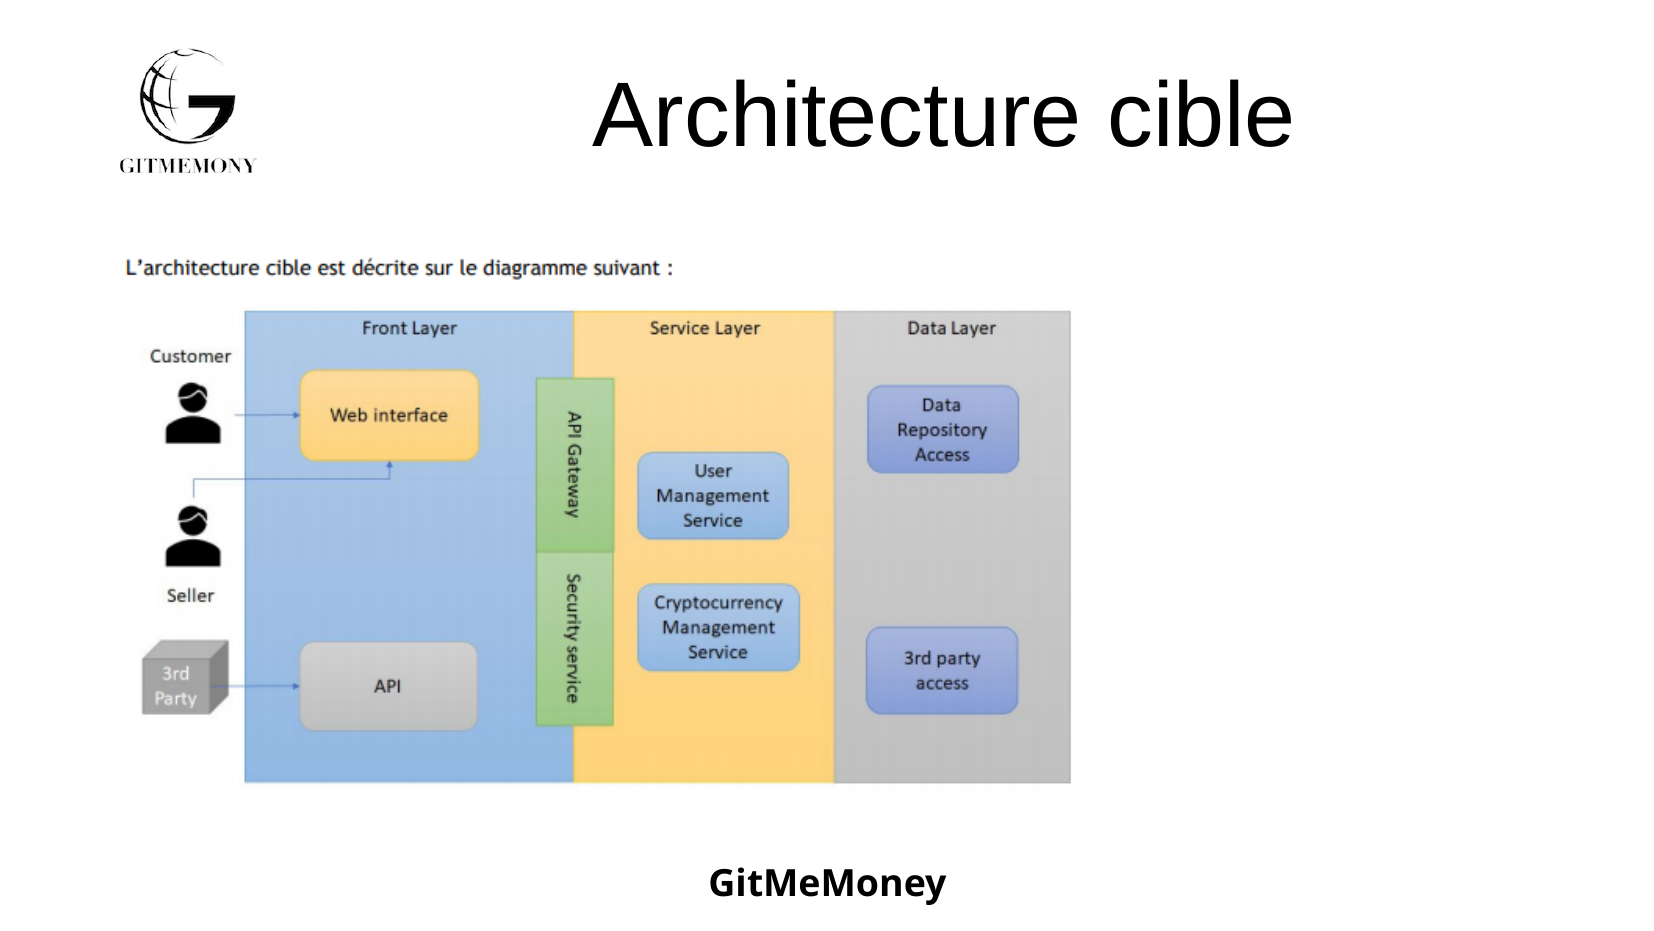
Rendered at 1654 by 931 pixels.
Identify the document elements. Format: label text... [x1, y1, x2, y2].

title Architecture cible [324, 37, 1565, 193]
picture [79, 236, 1093, 804]
picture [71, 29, 296, 204]
